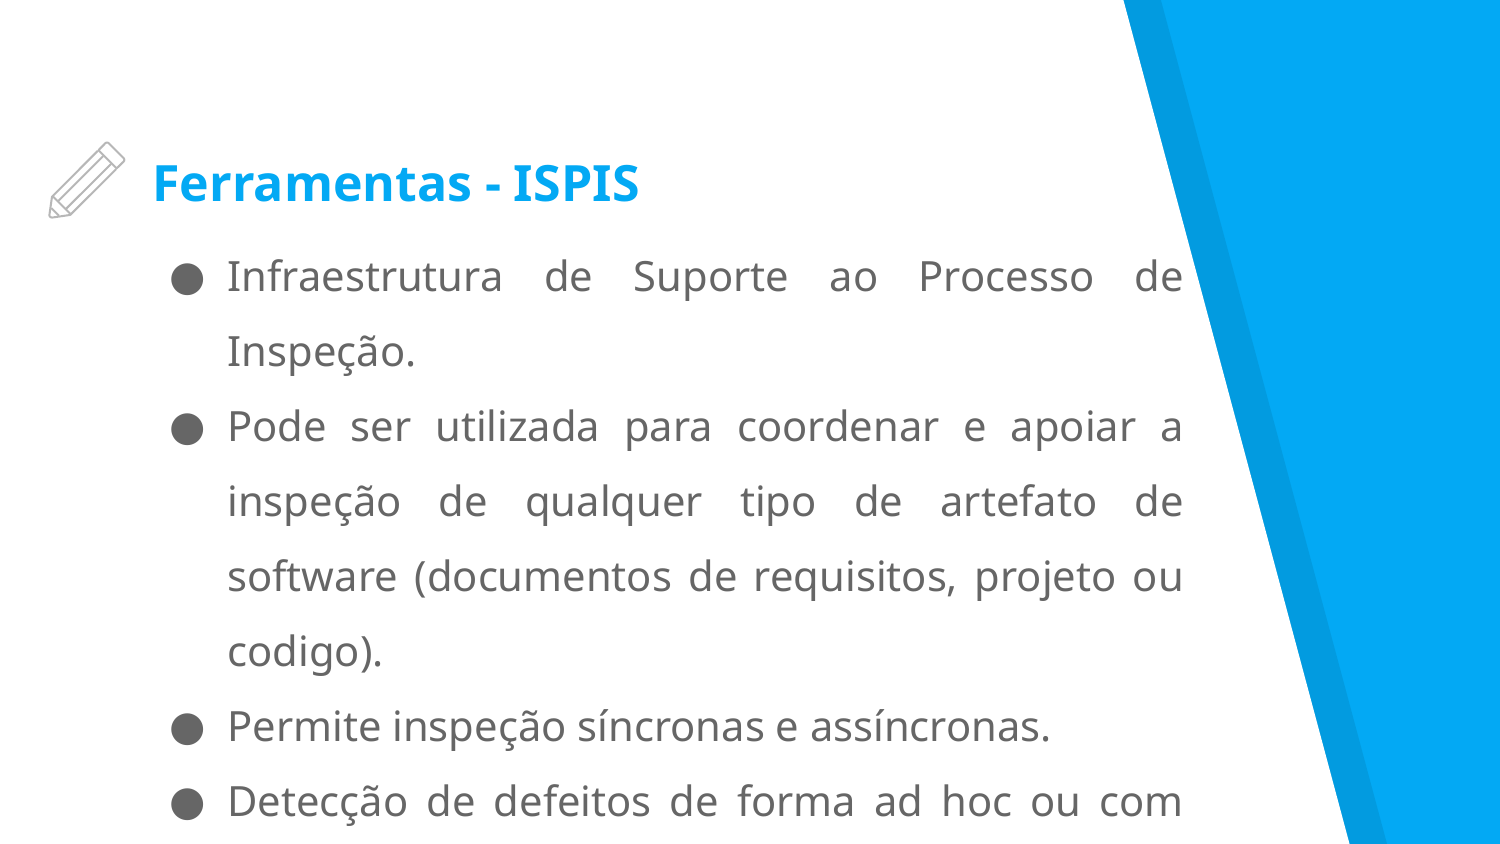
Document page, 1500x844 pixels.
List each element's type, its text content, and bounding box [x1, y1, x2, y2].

text_box Infraestrutura de Suporte ao Processo de Inspeção. Pode ser utilizada para coordenar e apoiar a inspeção de qualquer tipo de artefato de software (documentos de requisitos, projeto ou codigo). Permite inspeção síncronas e assíncronas. Detecção de defeitos de forma ad hoc ou com apoio de uma técnica de inspeção compatível. [137, 209, 1200, 758]
text_box Ferramentas - ISPIS [137, 146, 1011, 209]
